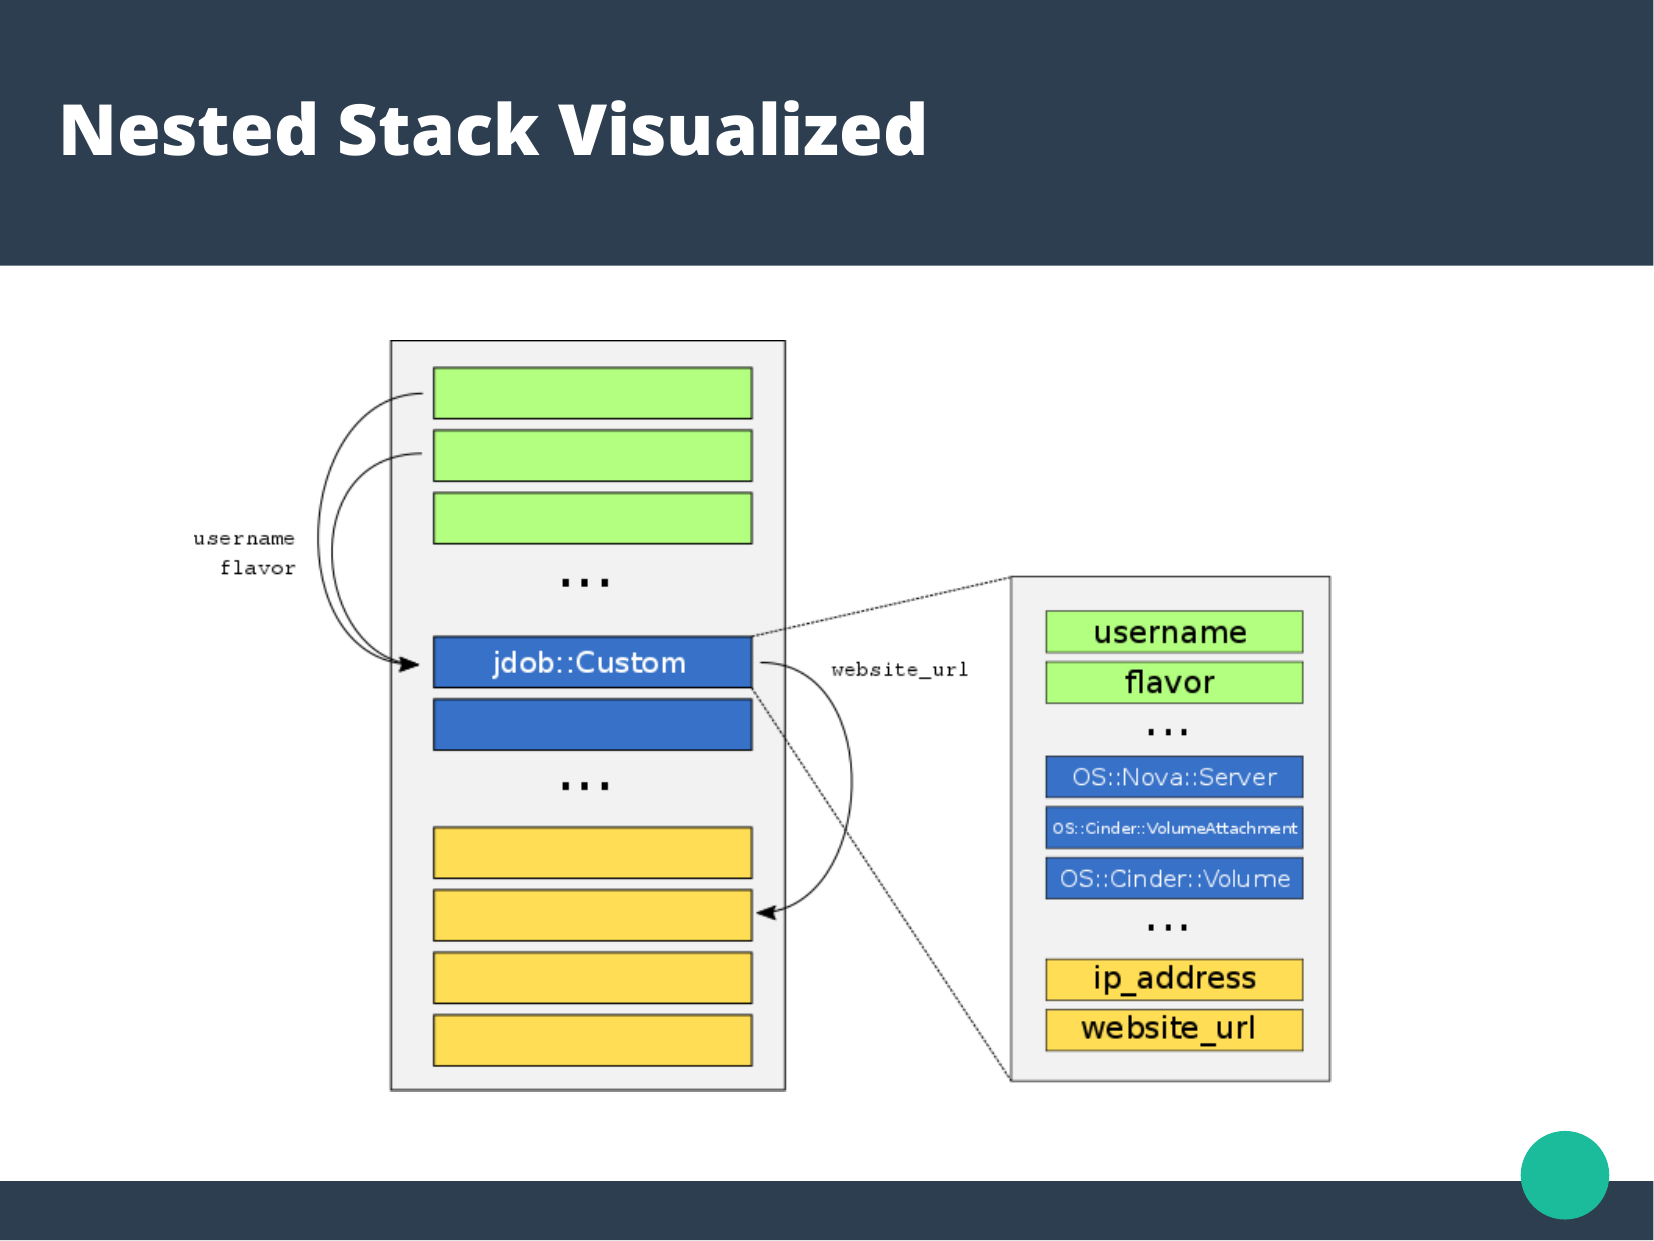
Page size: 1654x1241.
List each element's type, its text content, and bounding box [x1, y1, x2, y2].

picture [194, 340, 1332, 1092]
title Nested Stack Visualized [59, 49, 1595, 207]
